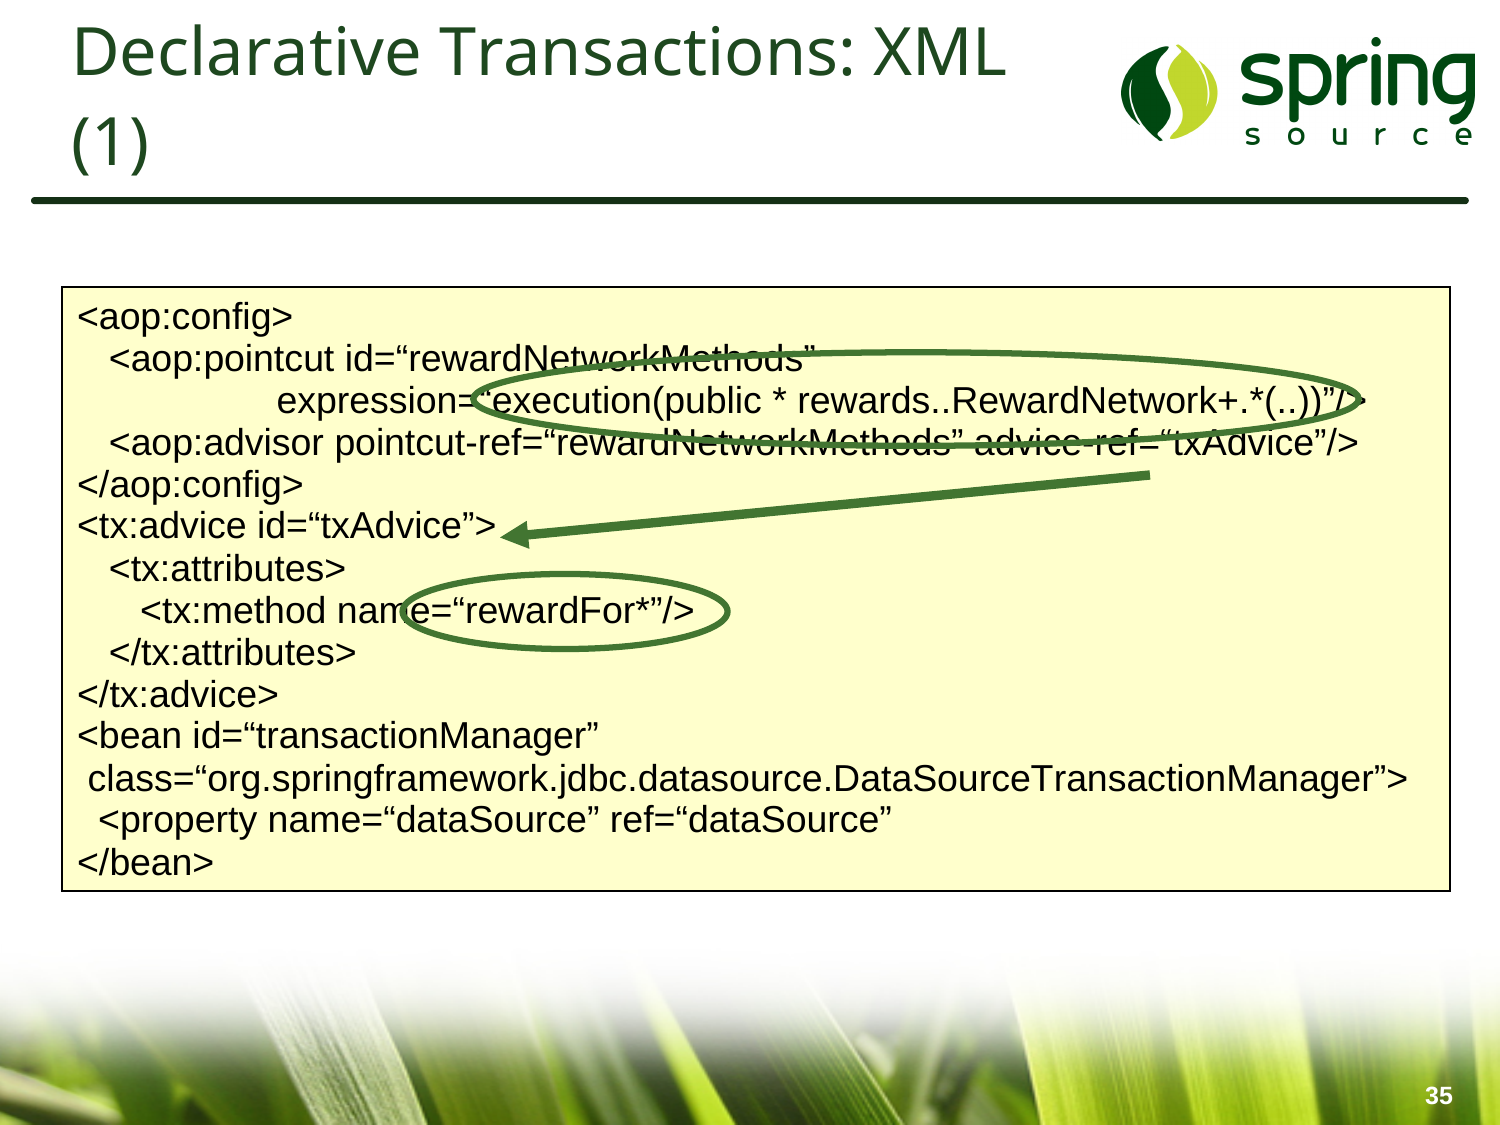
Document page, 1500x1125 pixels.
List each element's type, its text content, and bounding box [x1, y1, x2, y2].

title Declarative Transactions: XML (1) [56, 5, 1089, 184]
text_box <aop:config> <aop:pointcut id=“rewardNetworkMethods” expression=“execution(public * rewards..RewardNetwork+.*(..))”/> <aop:advisor pointcut-ref=“rewardNetworkMethods” advice-ref=“txAdvice”/> </aop:config> <tx:advice id=“txAdvice”> <tx:attributes> <tx:method name=“rewardFor*”/> </tx:attributes> </tx:advice> <bean id=“transactionManager” class=“org.springframework.jdbc.datasource.DataSourceTransactionManager”> <property name=“dataSource” ref=“dataSource” </bean> [62, 287, 1450, 891]
picture [0, 944, 1500, 1125]
picture [1121, 37, 1475, 145]
